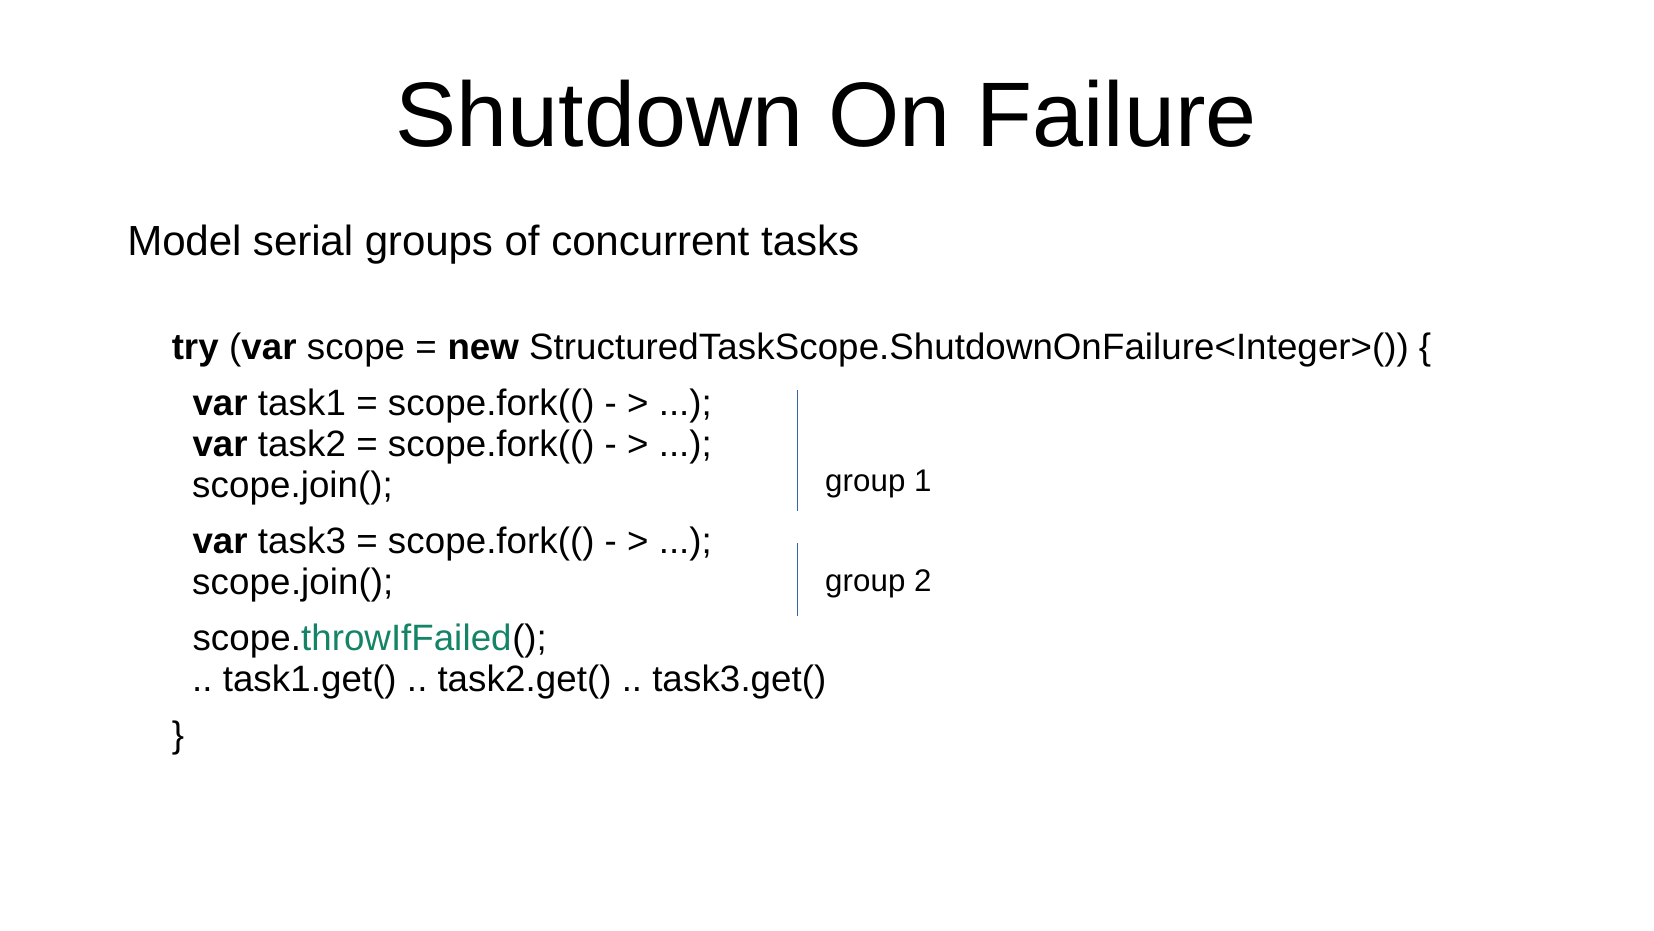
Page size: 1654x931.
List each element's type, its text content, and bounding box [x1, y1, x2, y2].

text_box group 2 [810, 556, 947, 606]
title Shutdown On Failure [82, 37, 1571, 193]
text_box group 1 [810, 455, 947, 506]
list Model serial groups of concurrent tasks try (var scope = new StructuredTaskScope.ShutdownOnFailure<Integer>()) { var task1 = scope.fork(() - > ...); var task2 = scope.fork(() - > ...); scope.join(); var task3 = scope.fork(() - > ...); scope.join(); scope.throwIfFailed(); .. task1.get() .. task2.get() .. task3.get() } [82, 217, 1571, 758]
